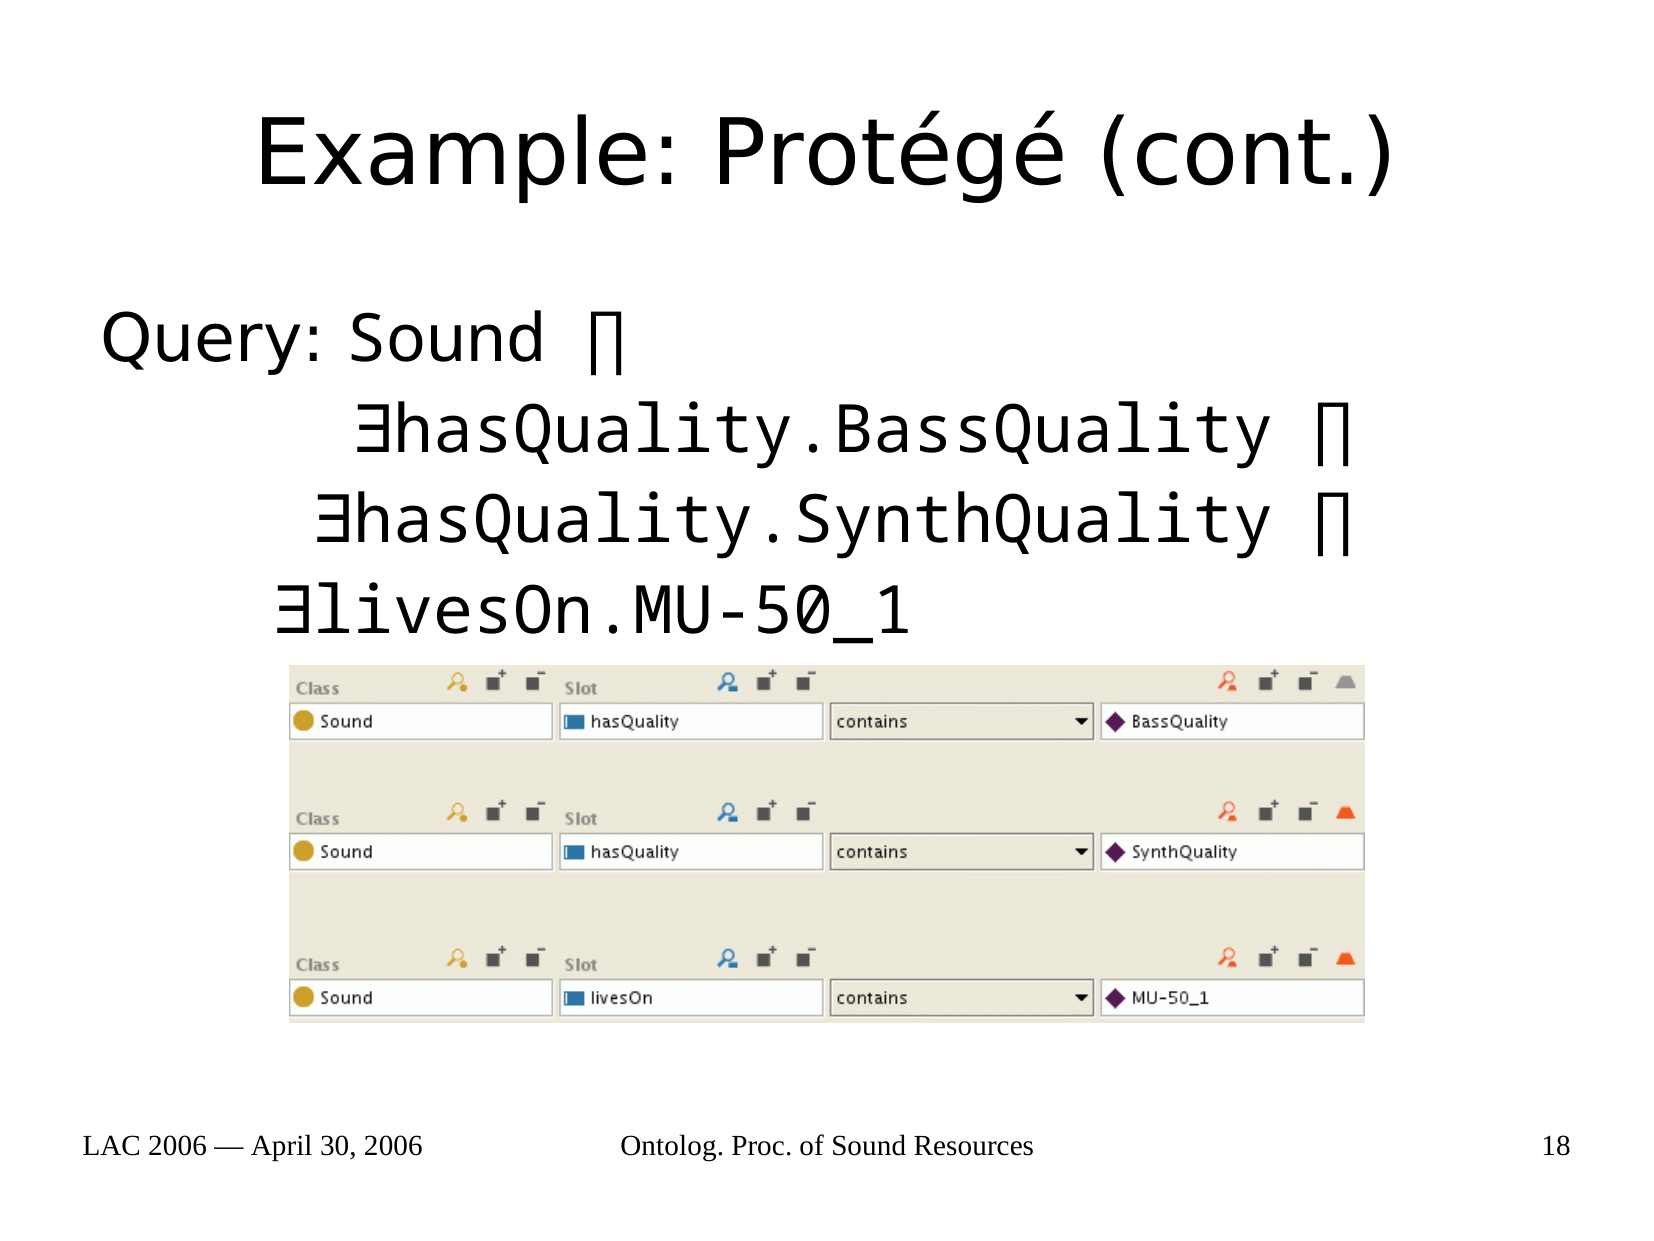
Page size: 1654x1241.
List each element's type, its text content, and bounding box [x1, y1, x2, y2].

picture [289, 665, 1365, 1023]
list Query: Sound ∏ ∃hasQuality.BassQuality ∏ ∃hasQuality.SynthQuality ∏ ∃livesOn.MU-50_1 [82, 290, 1571, 650]
title Example: Protégé (cont.) [82, 49, 1571, 257]
